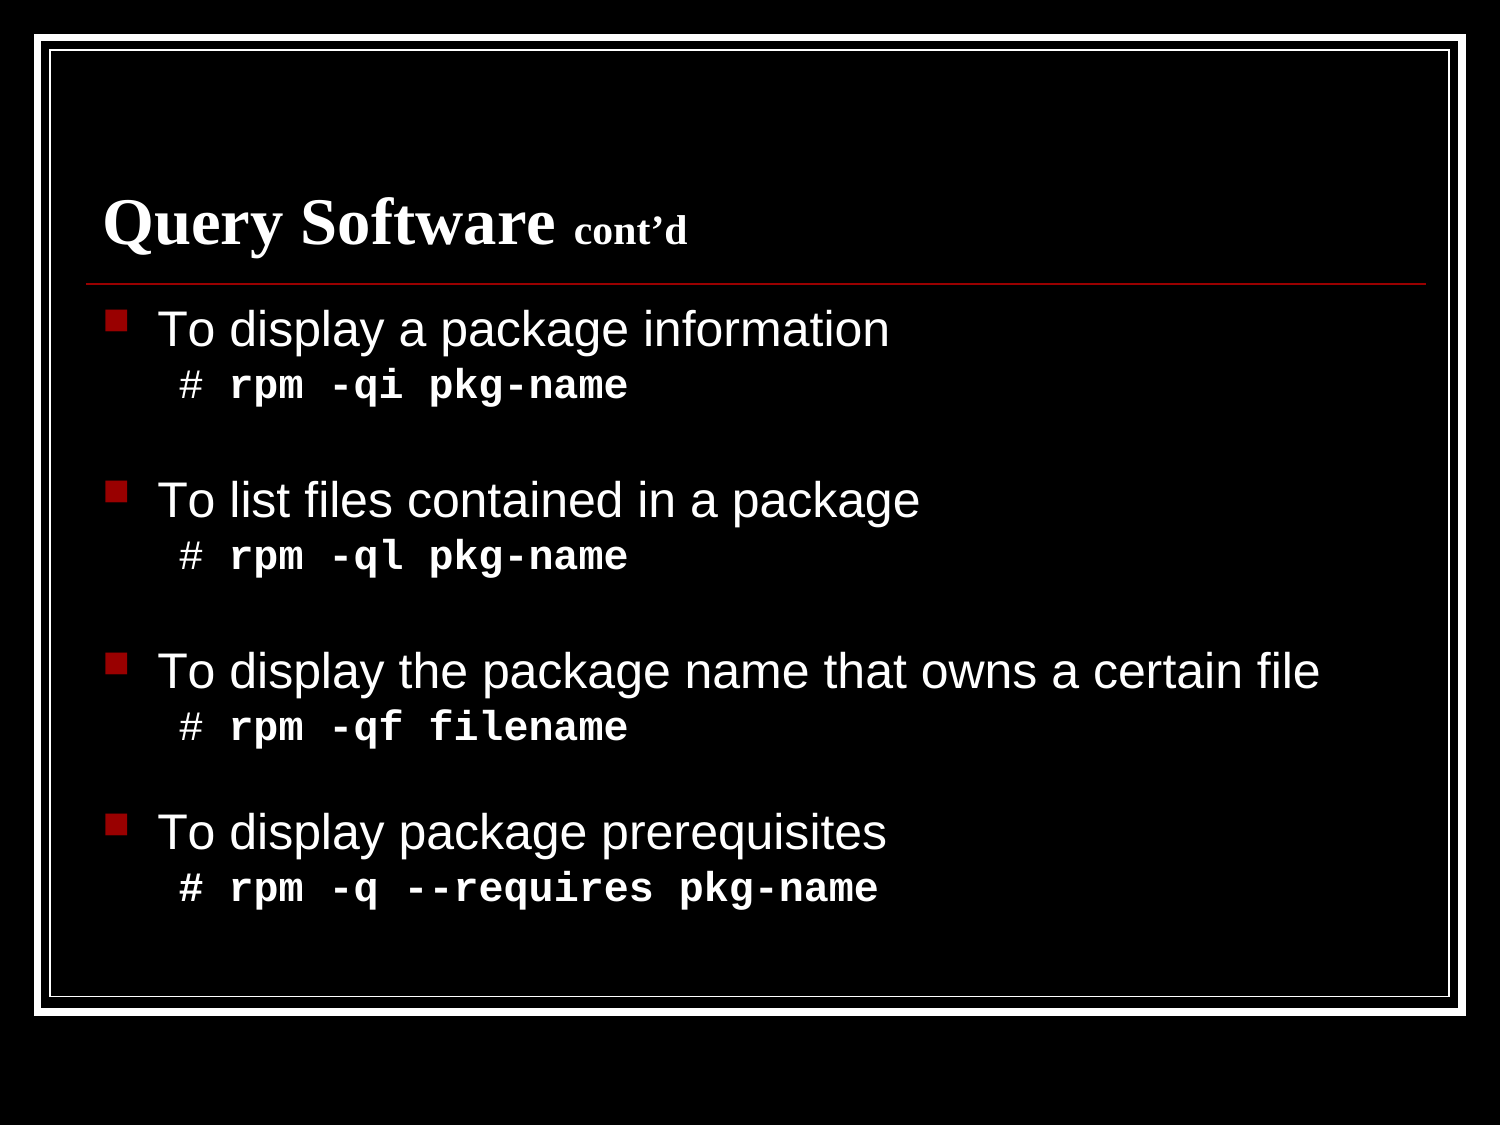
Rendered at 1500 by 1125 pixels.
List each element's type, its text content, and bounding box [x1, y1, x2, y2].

title Query Software cont’d [87, 77, 1426, 266]
list To display a package information # rpm -qi pkg-name To list files contained in a package # rpm -ql pkg-name To display the package name that owns a certain file # rpm -qf filename To display package prerequisites # rpm -q --requires pkg-name [87, 299, 1426, 963]
